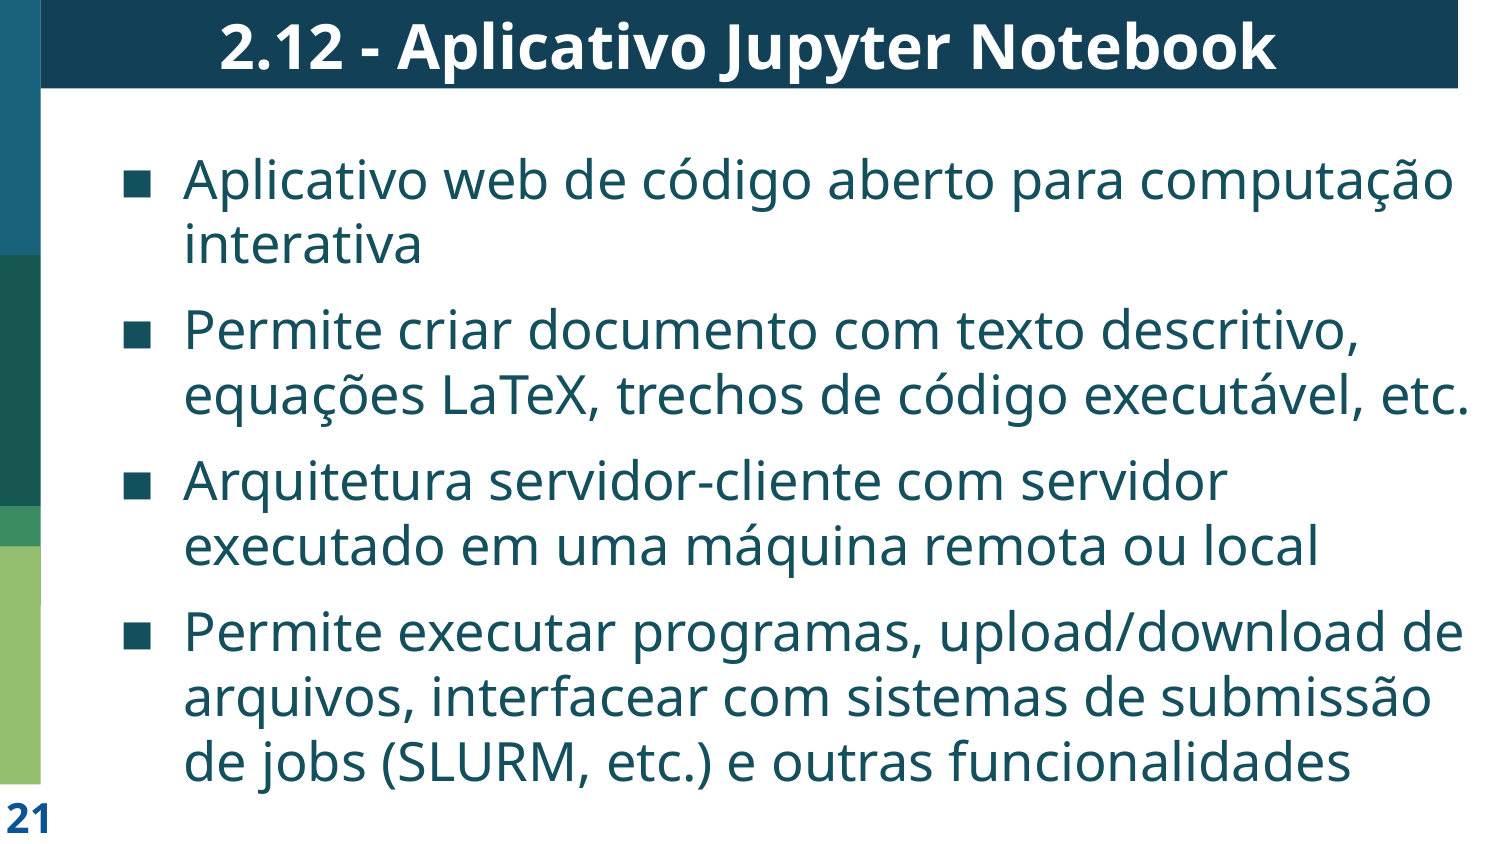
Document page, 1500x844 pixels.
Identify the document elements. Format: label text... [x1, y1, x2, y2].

slide_number <number> [0, 785, 59, 844]
list Aplicativo web de código aberto para computação interativa Permite criar documento com texto descritivo, equações LaTeX, trechos de código executável, etc. Arquitetura servidor-cliente com servidor executado em uma máquina remota ou local Permite executar programas, upload/download de arquivos, interfacear com sistemas de submissão de jobs (SLURM, etc.) e outras funcionalidades [93, 129, 1500, 841]
title 2.12 - Aplicativo Jupyter Notebook [40, 0, 1459, 89]
